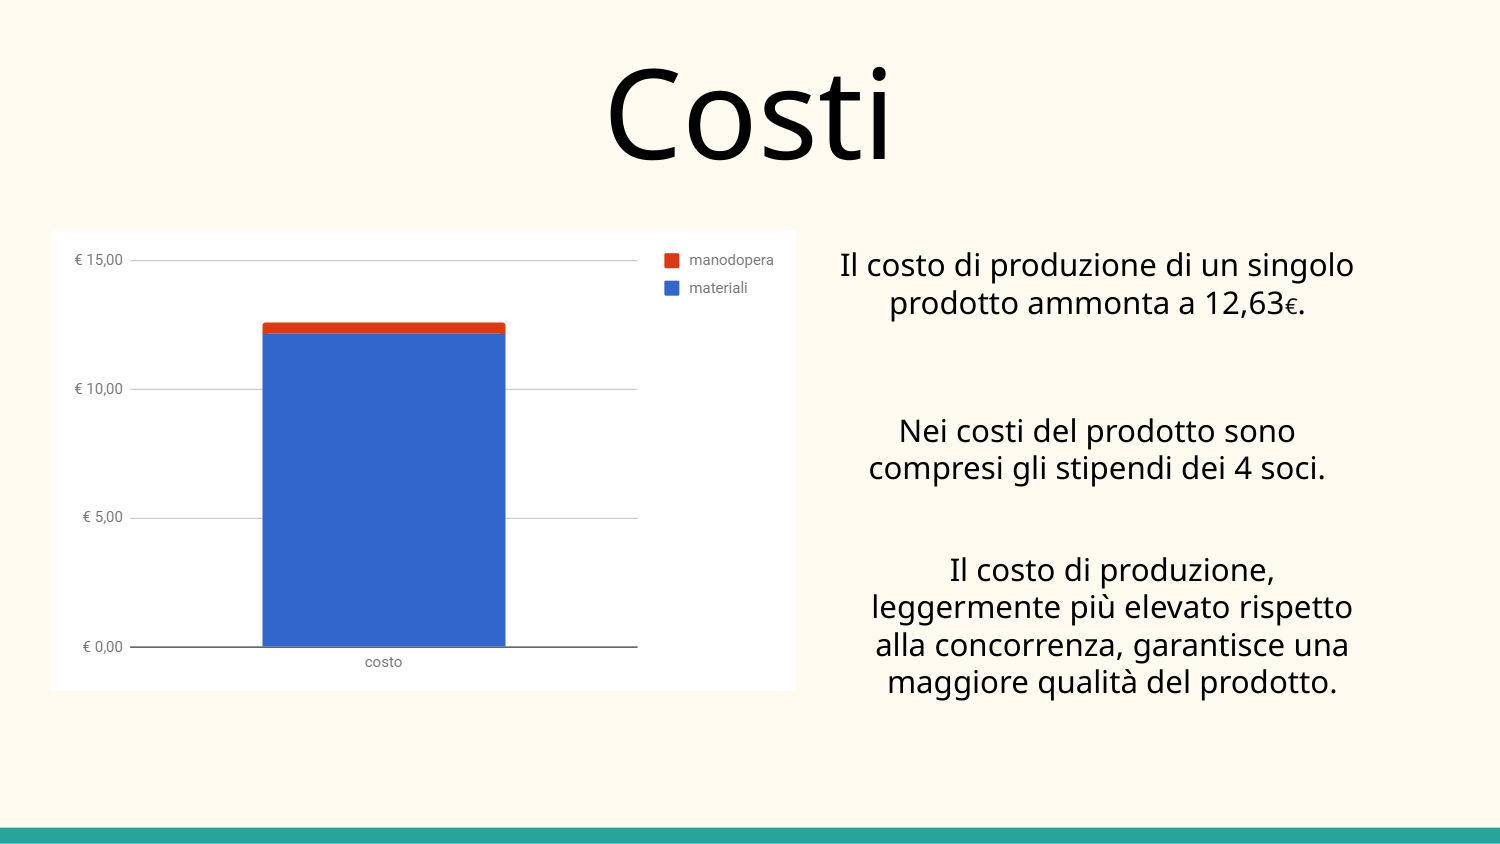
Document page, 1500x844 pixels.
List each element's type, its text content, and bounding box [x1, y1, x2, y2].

text_box Nei costi del prodotto sono compresi gli stipendi dei 4 soci. [845, 396, 1350, 560]
picture [51, 230, 796, 691]
text_box Il costo di produzione di un singolo prodotto ammonta a 12,63€. [807, 230, 1388, 350]
title Costi [51, 59, 1449, 161]
text_box Il costo di produzione, leggermente più elevato rispetto alla concorrenza, garantisce una maggiore qualità del prodotto. [845, 535, 1381, 700]
